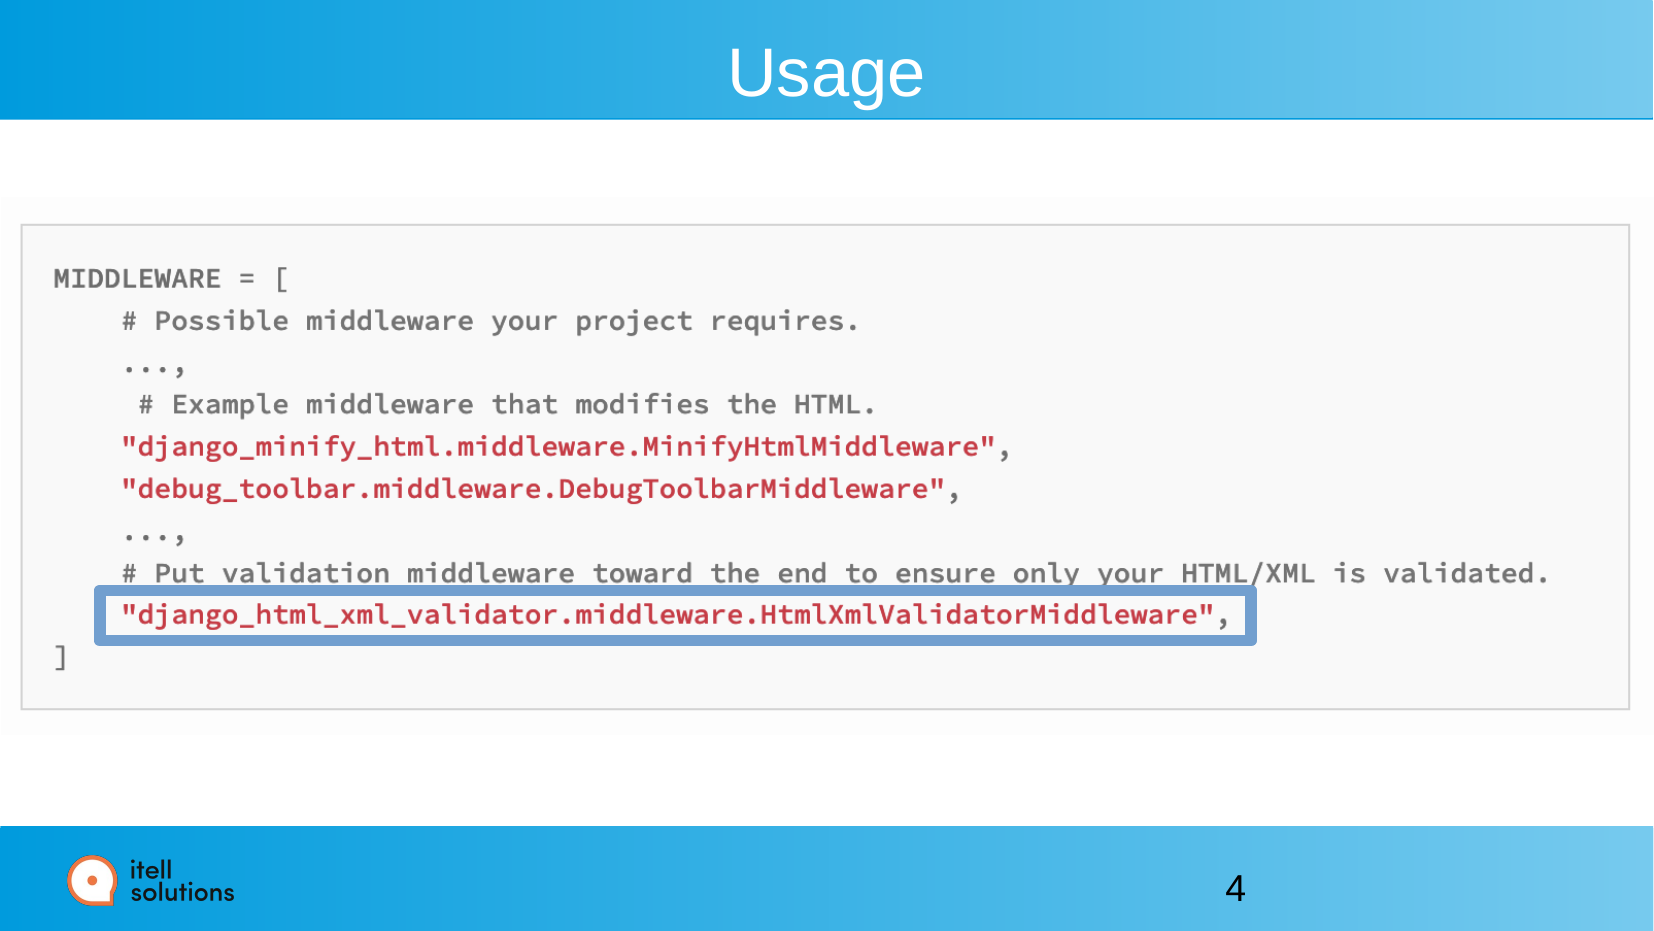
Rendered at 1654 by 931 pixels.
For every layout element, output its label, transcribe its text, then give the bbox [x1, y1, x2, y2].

title Usage [59, 29, 1595, 108]
slide_number <number> [1210, 856, 1595, 916]
picture [68, 856, 117, 905]
picture [1, 197, 1654, 735]
picture [180, 885, 186, 899]
